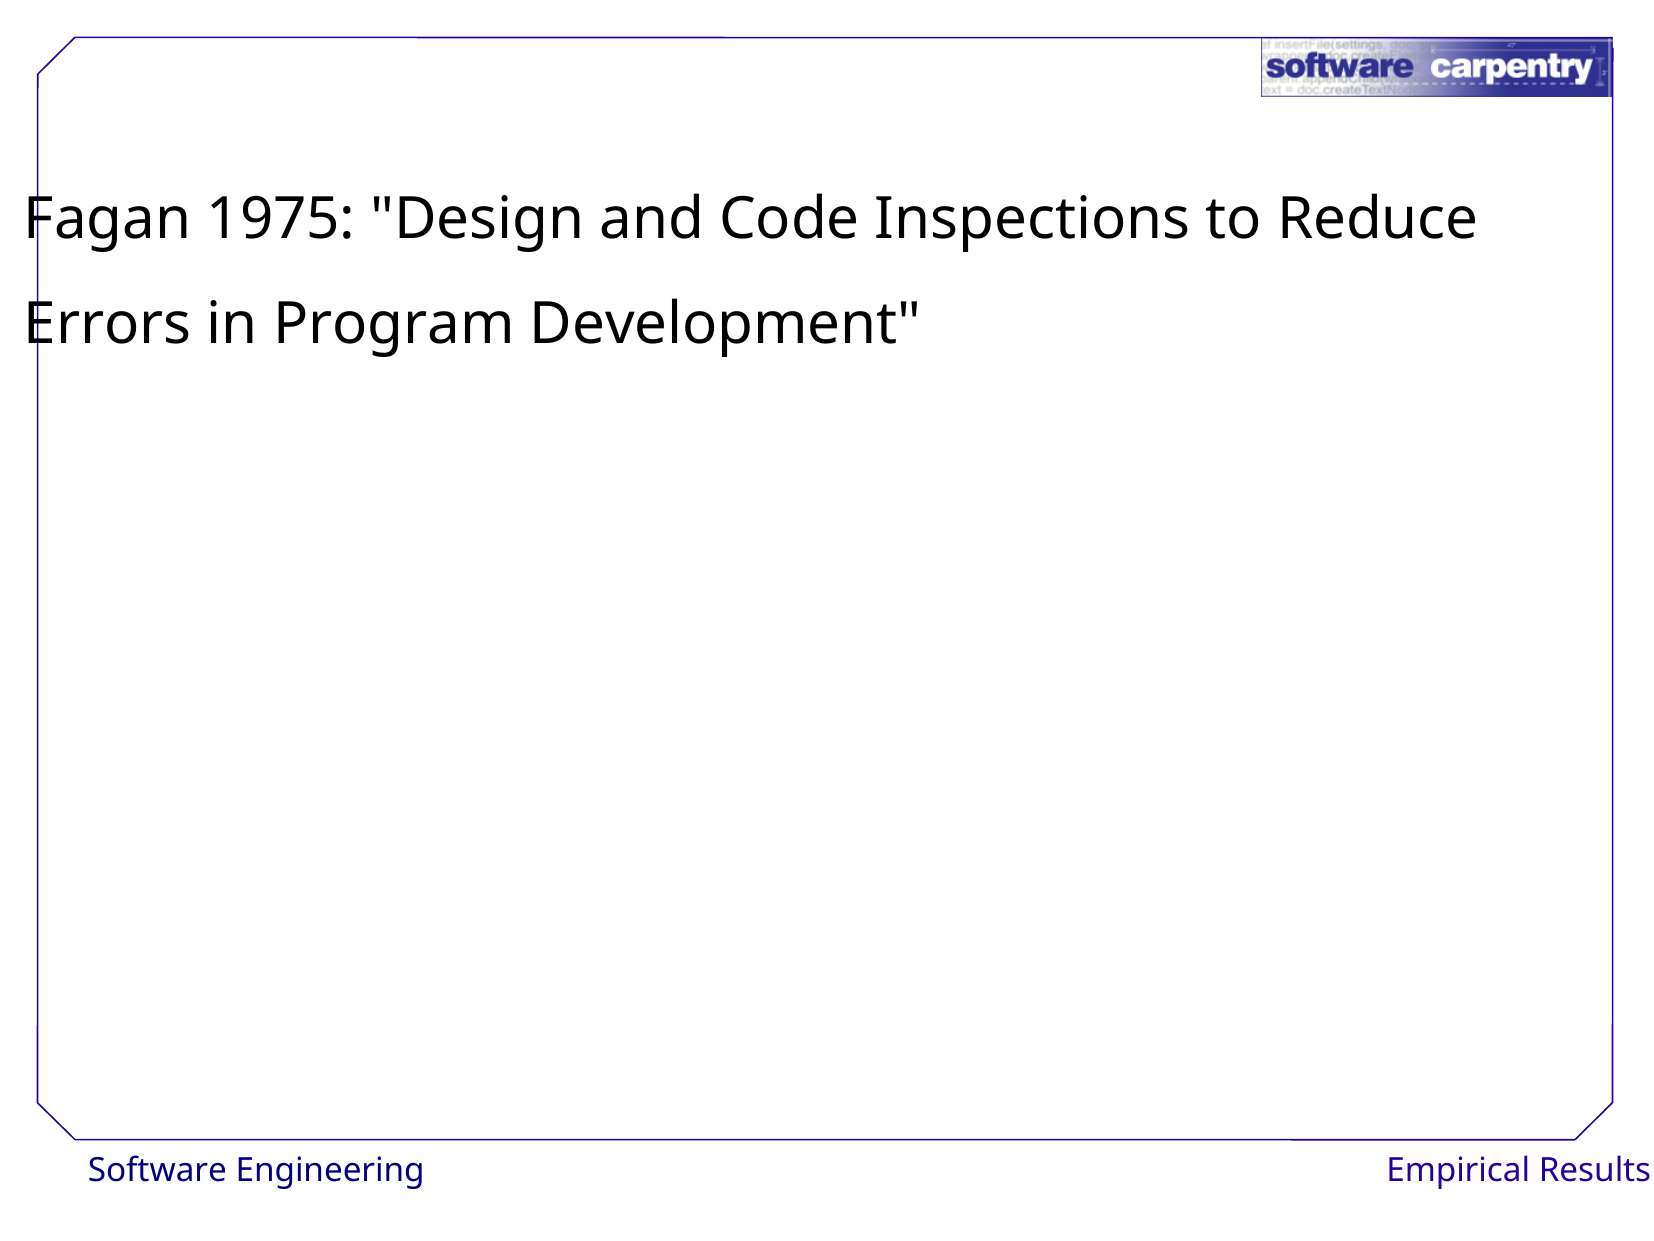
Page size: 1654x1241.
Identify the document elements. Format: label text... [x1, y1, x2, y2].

text_box Fagan 1975: "Design and Code Inspections to Reduce Errors in Program Development" [9, 137, 1644, 364]
picture [1261, 39, 1613, 97]
